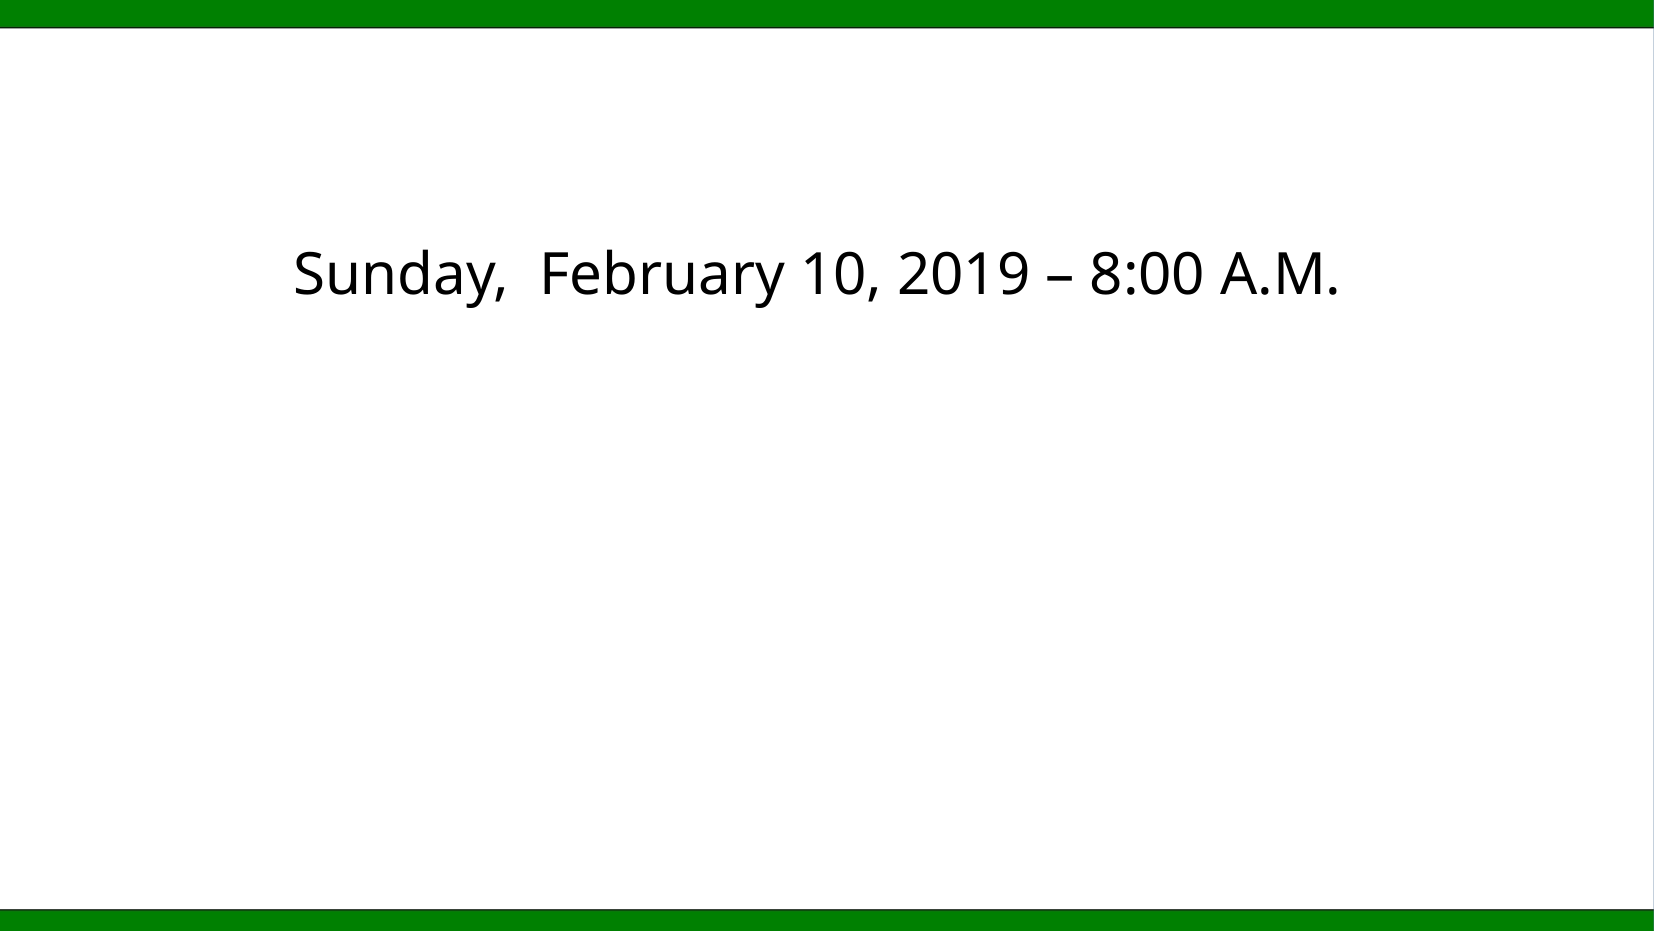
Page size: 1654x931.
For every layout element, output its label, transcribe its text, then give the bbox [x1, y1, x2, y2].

text_box Sunday, February 10, 2019 – 8:00 A.M. [255, 225, 1381, 318]
picture [0, 0, 1654, 931]
